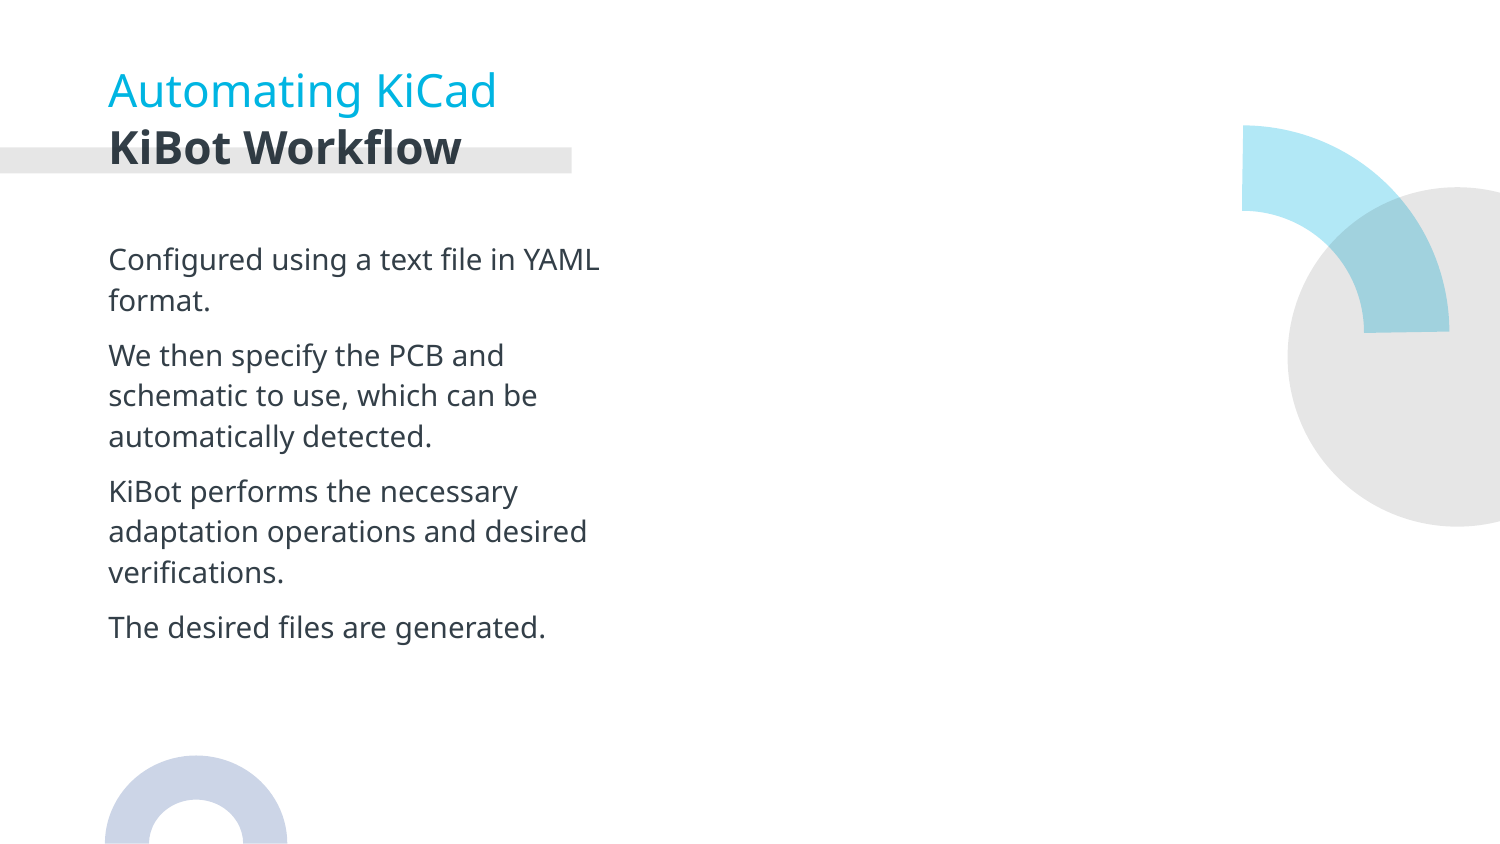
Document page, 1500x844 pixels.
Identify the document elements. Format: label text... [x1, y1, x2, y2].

text_box [0, 147, 572, 174]
picture [650, 60, 1335, 824]
text_box KiBot Workflow [93, 117, 650, 194]
text_box Automating KiCad [93, 60, 650, 117]
text_box [1335, 187, 1500, 527]
text_box [104, 755, 288, 844]
text_box Configured using a text file in YAML format. We then specify the PCB and schematic to use, which can be automatically detected. KiBot performs the necessary adaptation operations and desired verifications. The desired files are generated. [93, 231, 647, 657]
